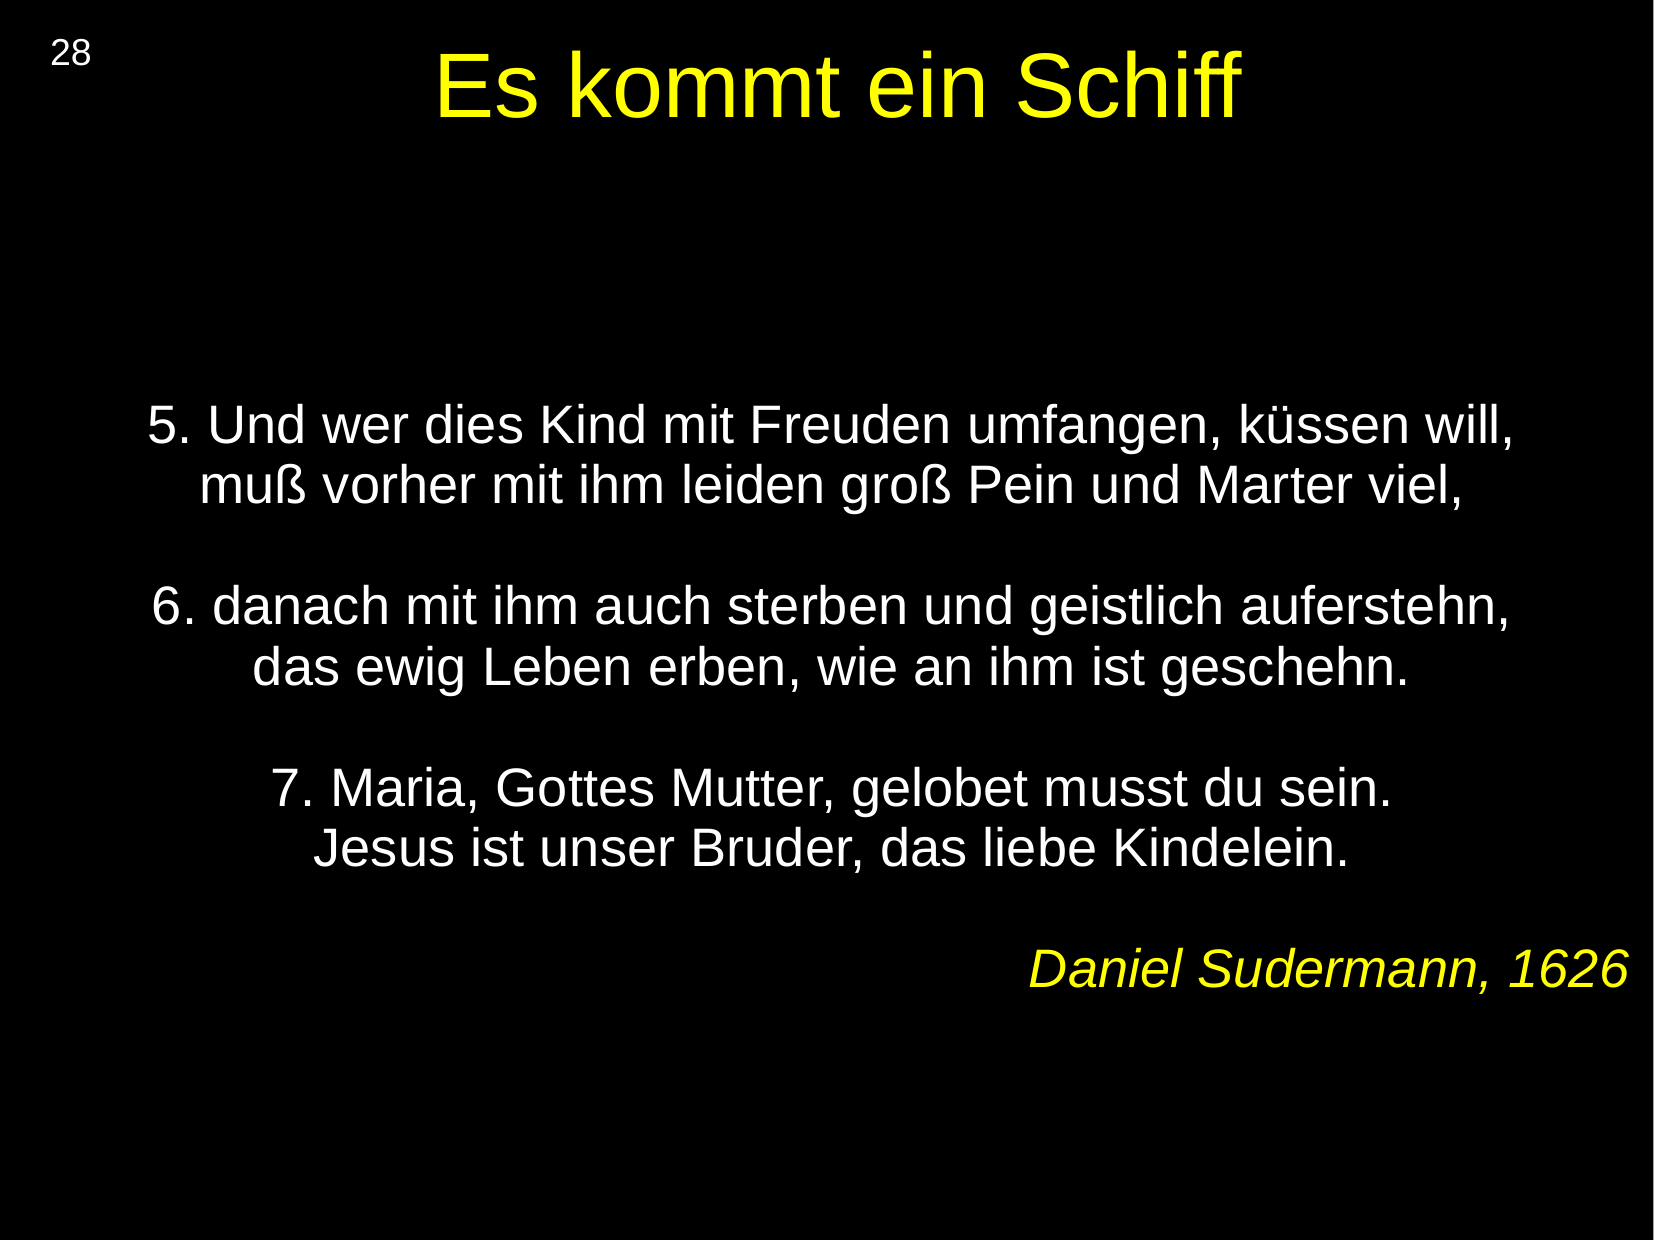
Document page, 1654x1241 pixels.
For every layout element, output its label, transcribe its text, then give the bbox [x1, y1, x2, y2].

list 5. Und wer dies Kind mit Freuden umfangen, küssen will, muß vorher mit ihm leiden groß Pein und Marter viel, 6. danach mit ihm auch sterben und geistlich auferstehn, das ewig Leben erben, wie an ihm ist geschehn. 7. Maria, Gottes Mutter, gelobet musst du sein. Jesus ist unser Bruder, das liebe Kindelein. Daniel Sudermann, 1626 [35, 177, 1630, 1217]
title Es kommt ein Schiff [94, 5, 1583, 166]
text_box 28 [35, 23, 130, 81]
